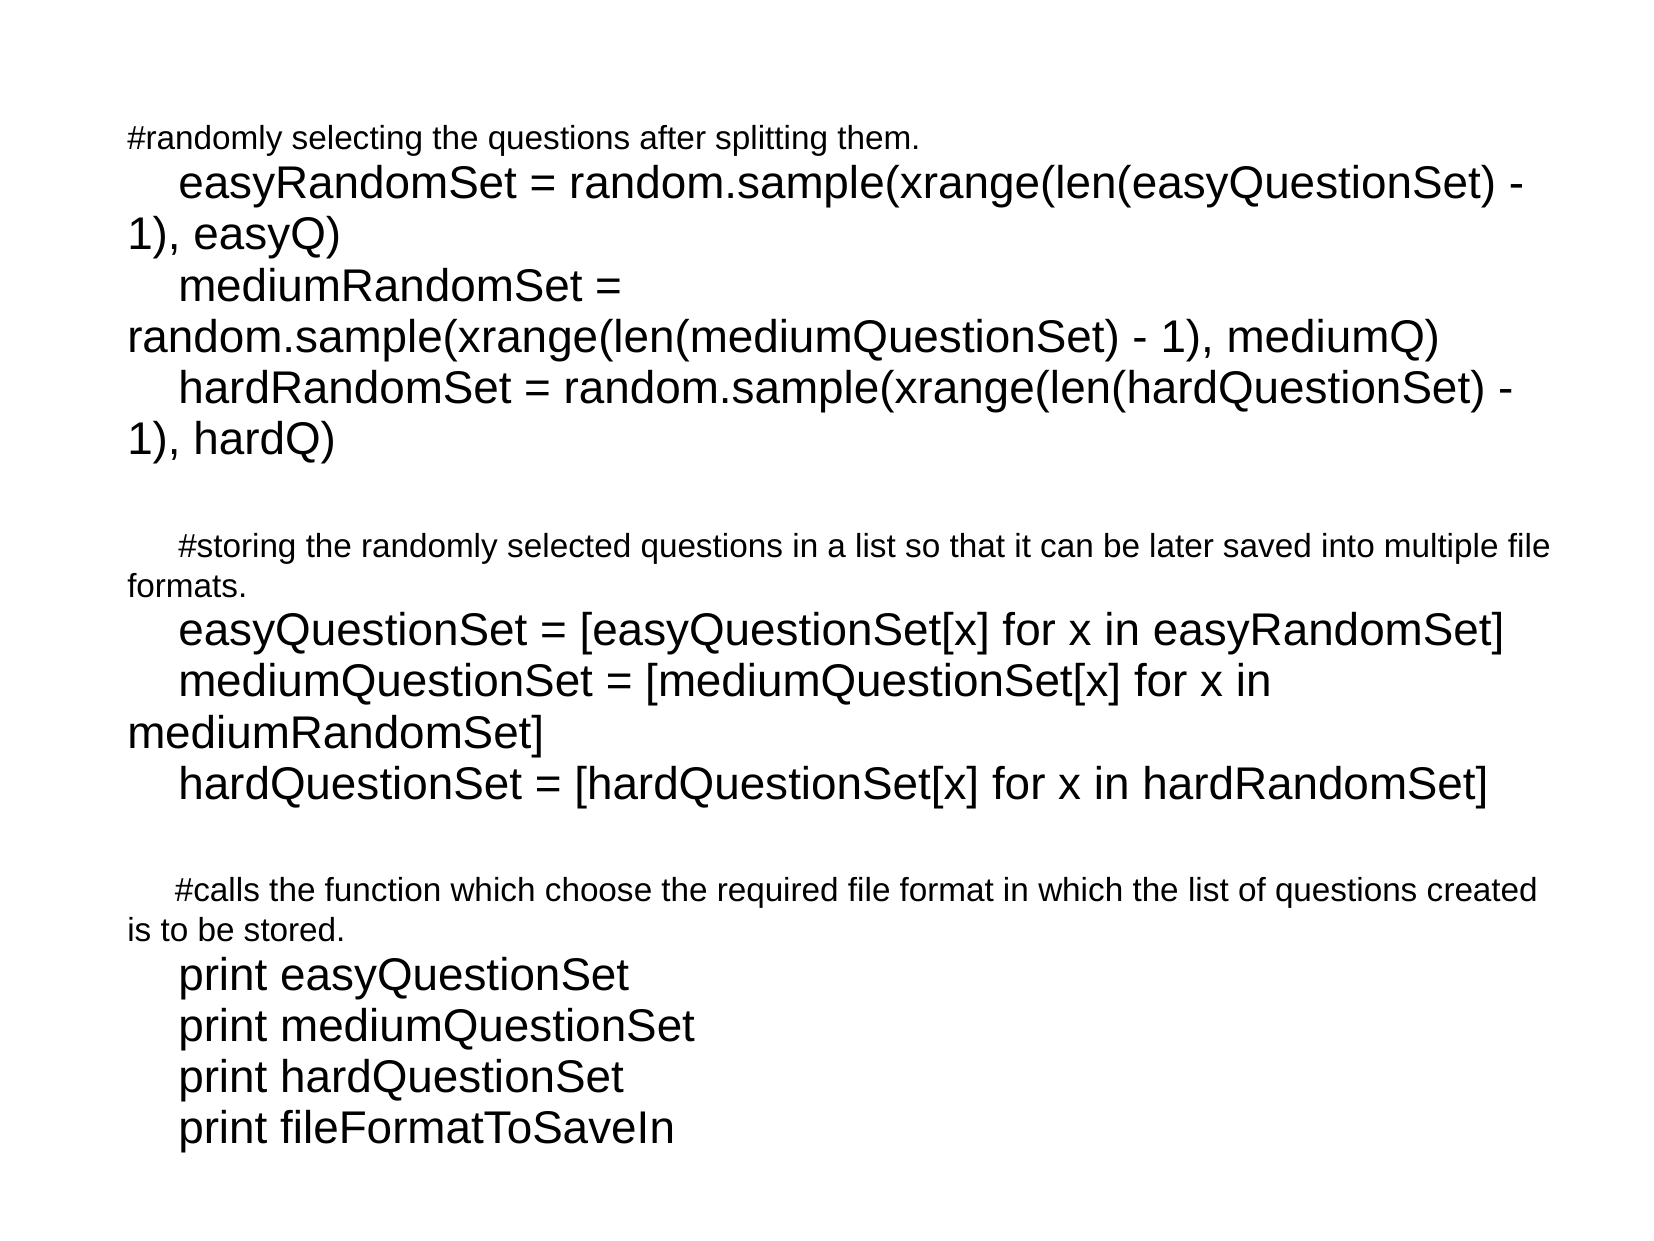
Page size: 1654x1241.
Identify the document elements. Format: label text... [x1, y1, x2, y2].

text_box #randomly selecting the questions after splitting them. easyRandomSet = random.sample(xrange(len(easyQuestionSet) - 1), easyQ) mediumRandomSet = random.sample(xrange(len(mediumQuestionSet) - 1), mediumQ) hardRandomSet = random.sample(xrange(len(hardQuestionSet) - 1), hardQ) #storing the randomly selected questions in a list so that it can be later saved into multiple file formats. easyQuestionSet = [easyQuestionSet[x] for x in easyRandomSet] mediumQuestionSet = [mediumQuestionSet[x] for x in mediumRandomSet] hardQuestionSet = [hardQuestionSet[x] for x in hardRandomSet] #calls the function which choose the required file format in which the list of questions created is to be stored. print easyQuestionSet print mediumQuestionSet print hardQuestionSet print fileFormatToSaveIn [112, 112, 1576, 1162]
